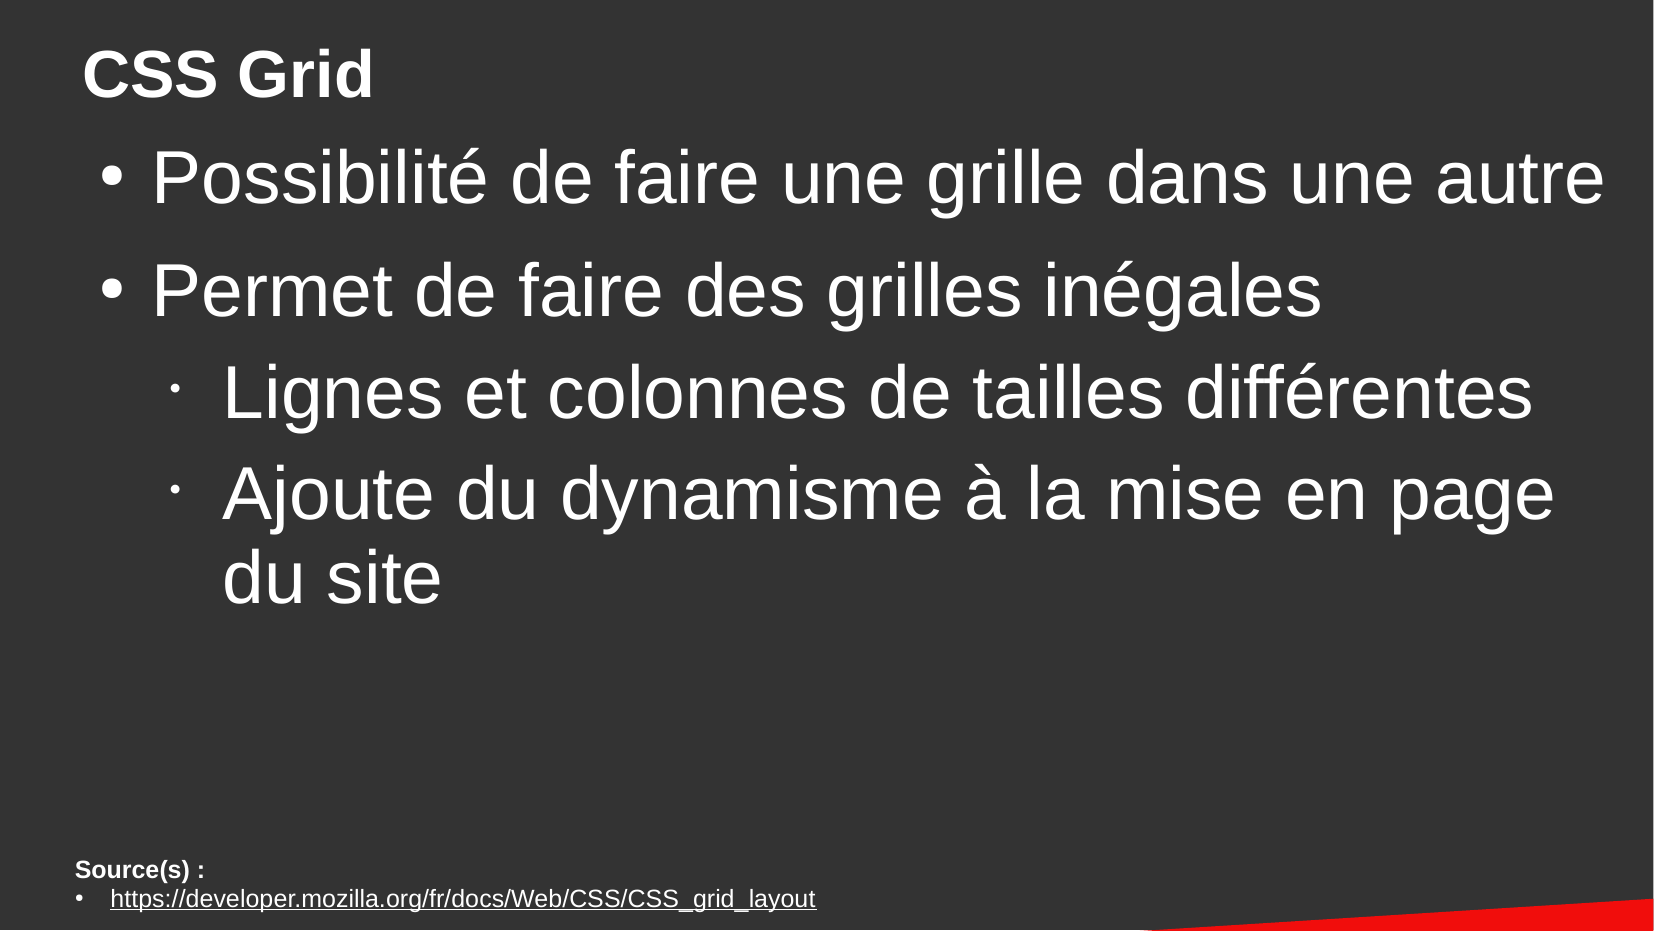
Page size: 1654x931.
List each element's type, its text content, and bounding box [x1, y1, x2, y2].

text_box [1139, 898, 1654, 931]
list Possibilité de faire une grille dans une autre Permet de faire des grilles inégales Lignes et colonnes de tailles différentes Ajoute du dynamisme à la mise en page du site [80, 135, 1620, 686]
text_box Source(s) : https://developer.mozilla.org/fr/docs/Web/CSS/CSS_grid_layout [60, 838, 1546, 920]
title CSS Grid [82, 37, 1571, 114]
